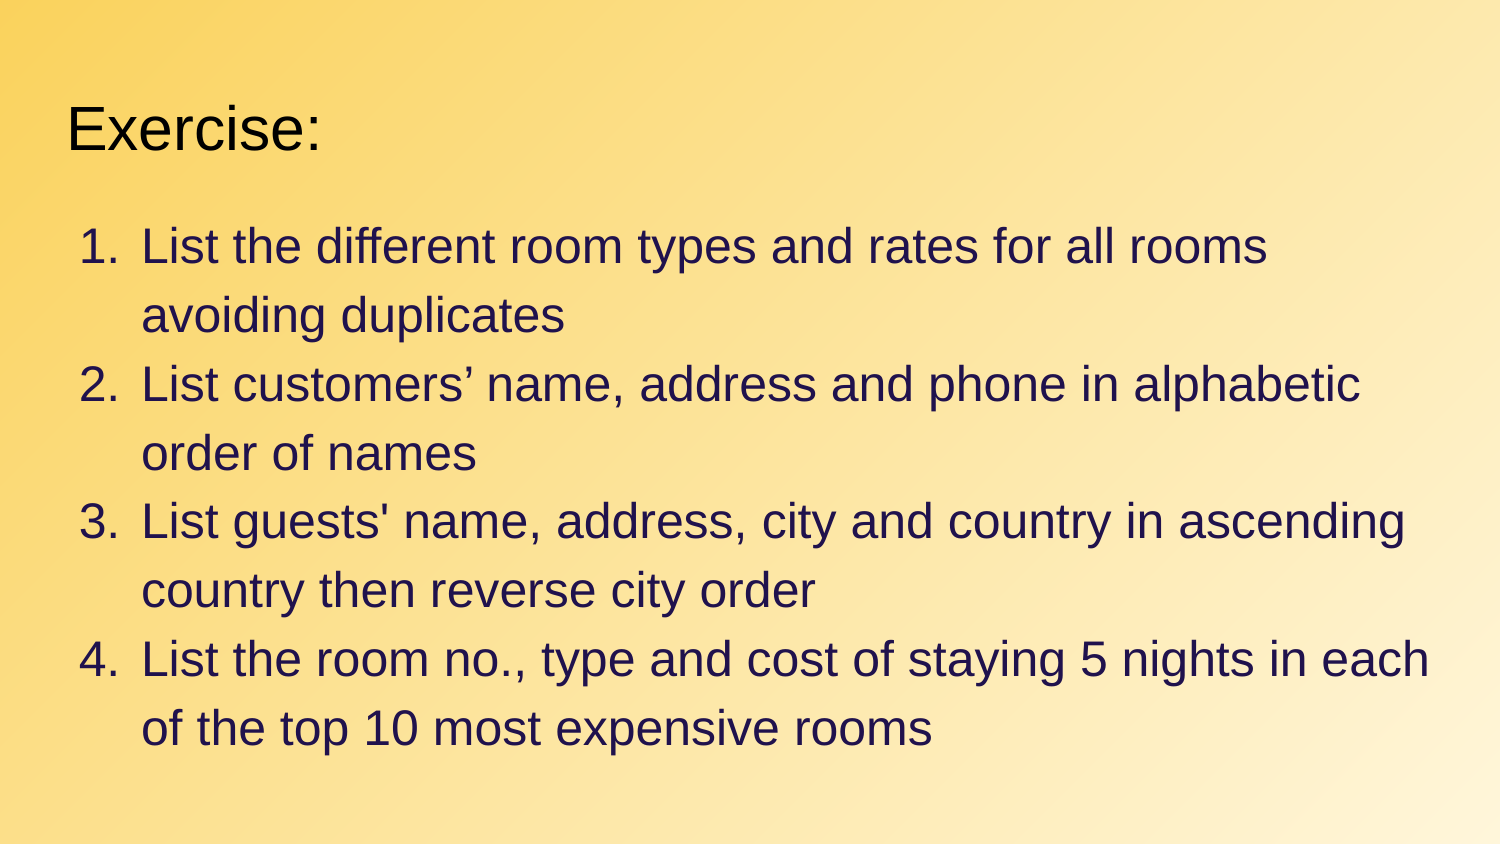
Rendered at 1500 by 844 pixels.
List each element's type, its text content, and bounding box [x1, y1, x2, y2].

list List the different room types and rates for all rooms avoiding duplicates List customers’ name, address and phone in alphabetic order of names List guests' name, address, city and country in ascending country then reverse city order List the room no., type and cost of staying 5 nights in each of the top 10 most expensive rooms [51, 189, 1449, 750]
title Exercise: [51, 72, 1449, 167]
